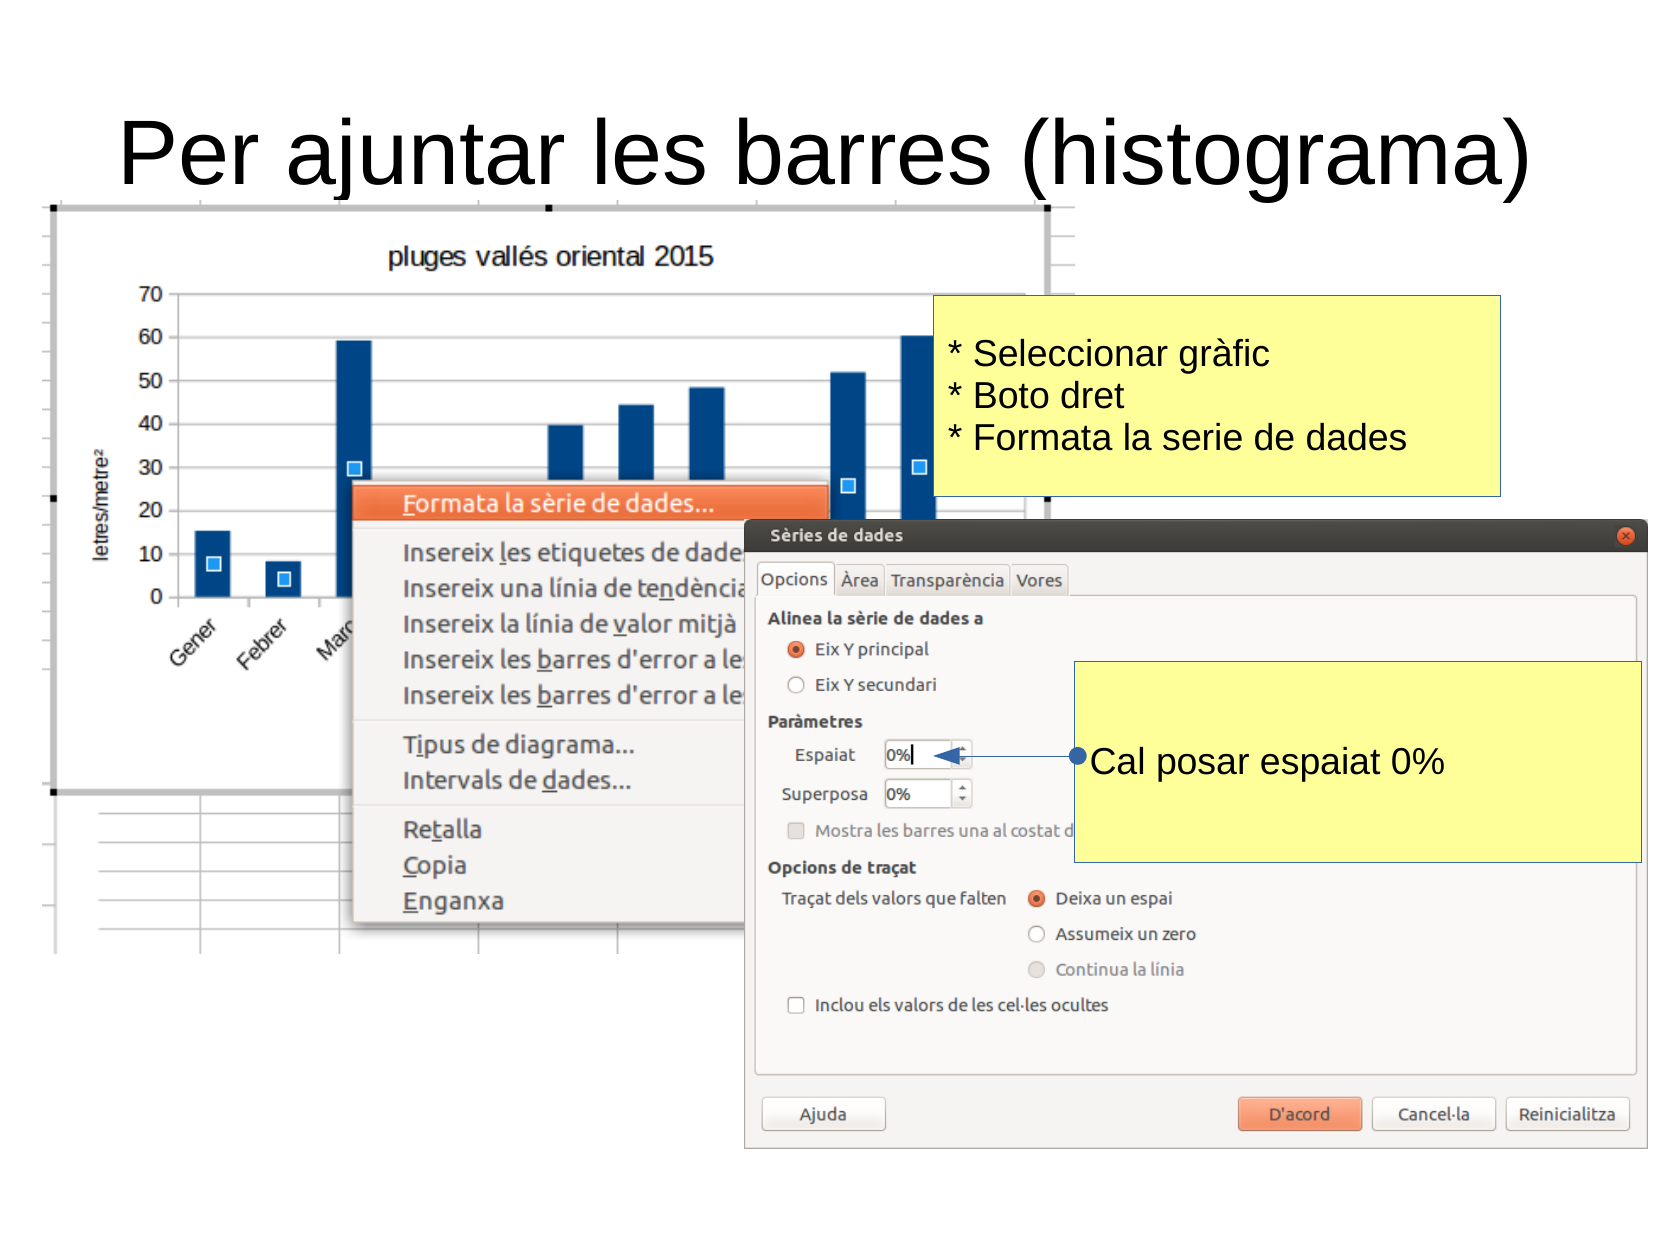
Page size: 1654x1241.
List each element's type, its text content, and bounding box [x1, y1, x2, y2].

text_box Cal posar espaiat 0% [1074, 661, 1642, 863]
picture [42, 200, 1648, 1149]
text_box * Seleccionar gràfic * Boto dret * Formata la serie de dades [933, 295, 1501, 497]
title Per ajuntar les barres (histograma) [82, 49, 1571, 257]
